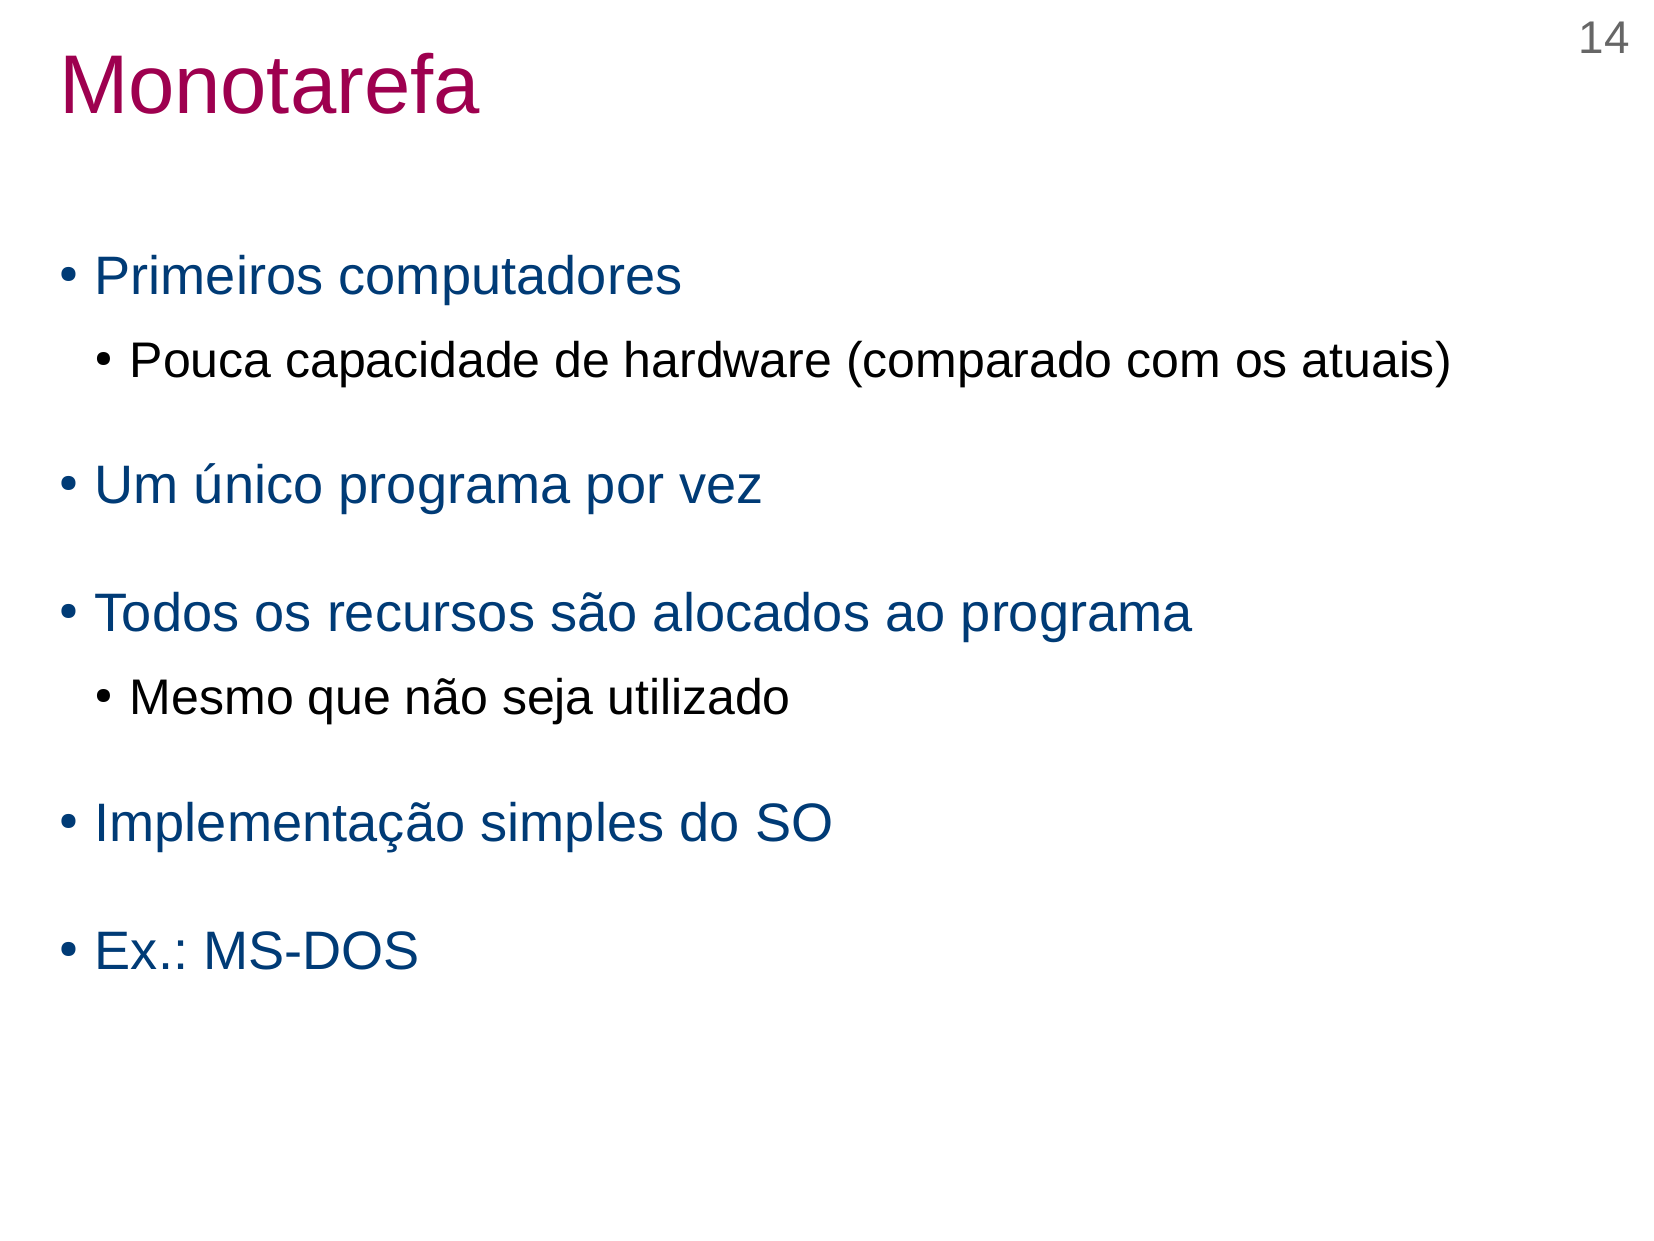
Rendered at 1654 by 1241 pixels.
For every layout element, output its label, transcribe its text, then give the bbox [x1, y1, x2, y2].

list Primeiros computadores Pouca capacidade de hardware (comparado com os atuais) Um único programa por vez Todos os recursos são alocados ao programa Mesmo que não seja utilizado Implementação simples do SO Ex.: MS-DOS [59, 236, 1595, 1211]
title Monotarefa [59, 29, 1595, 148]
